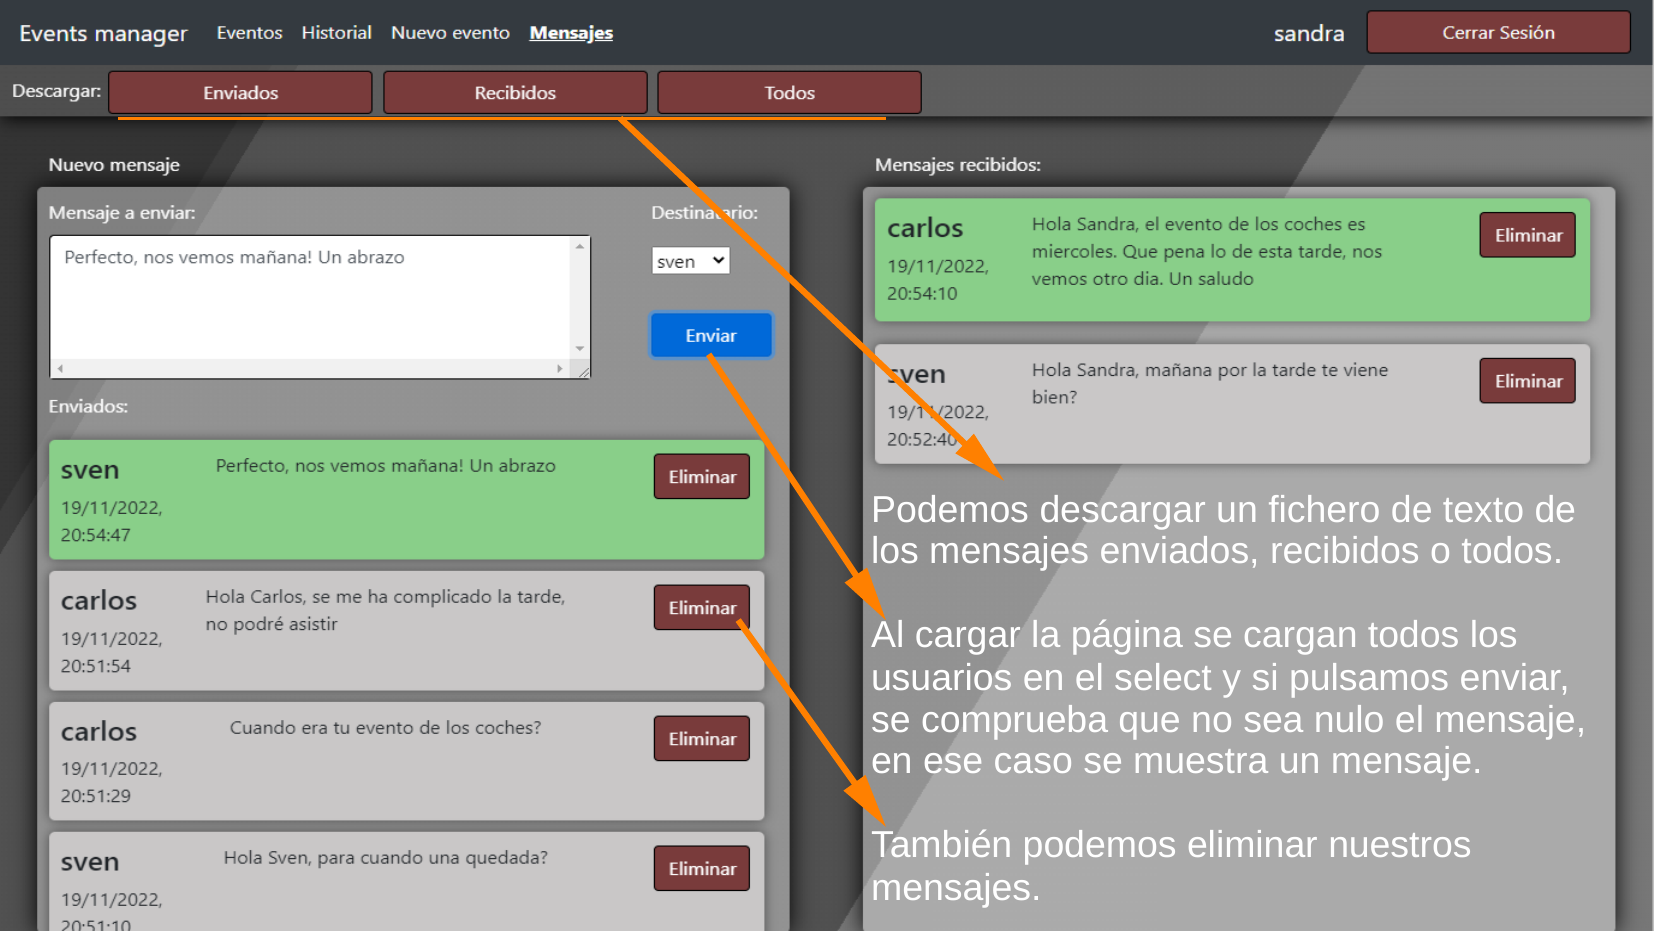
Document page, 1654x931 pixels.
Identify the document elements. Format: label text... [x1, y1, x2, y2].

picture [0, 0, 1654, 931]
text_box Podemos descargar un fichero de texto de los mensajes enviados, recibidos o todos. Al cargar la página se cargan todos los usuarios en el select y si pulsamos enviar, se comprueba que no sea nulo el mensaje, en ese caso se muestra un mensaje. También podemos eliminar nuestros mensajes. [856, 480, 1625, 916]
